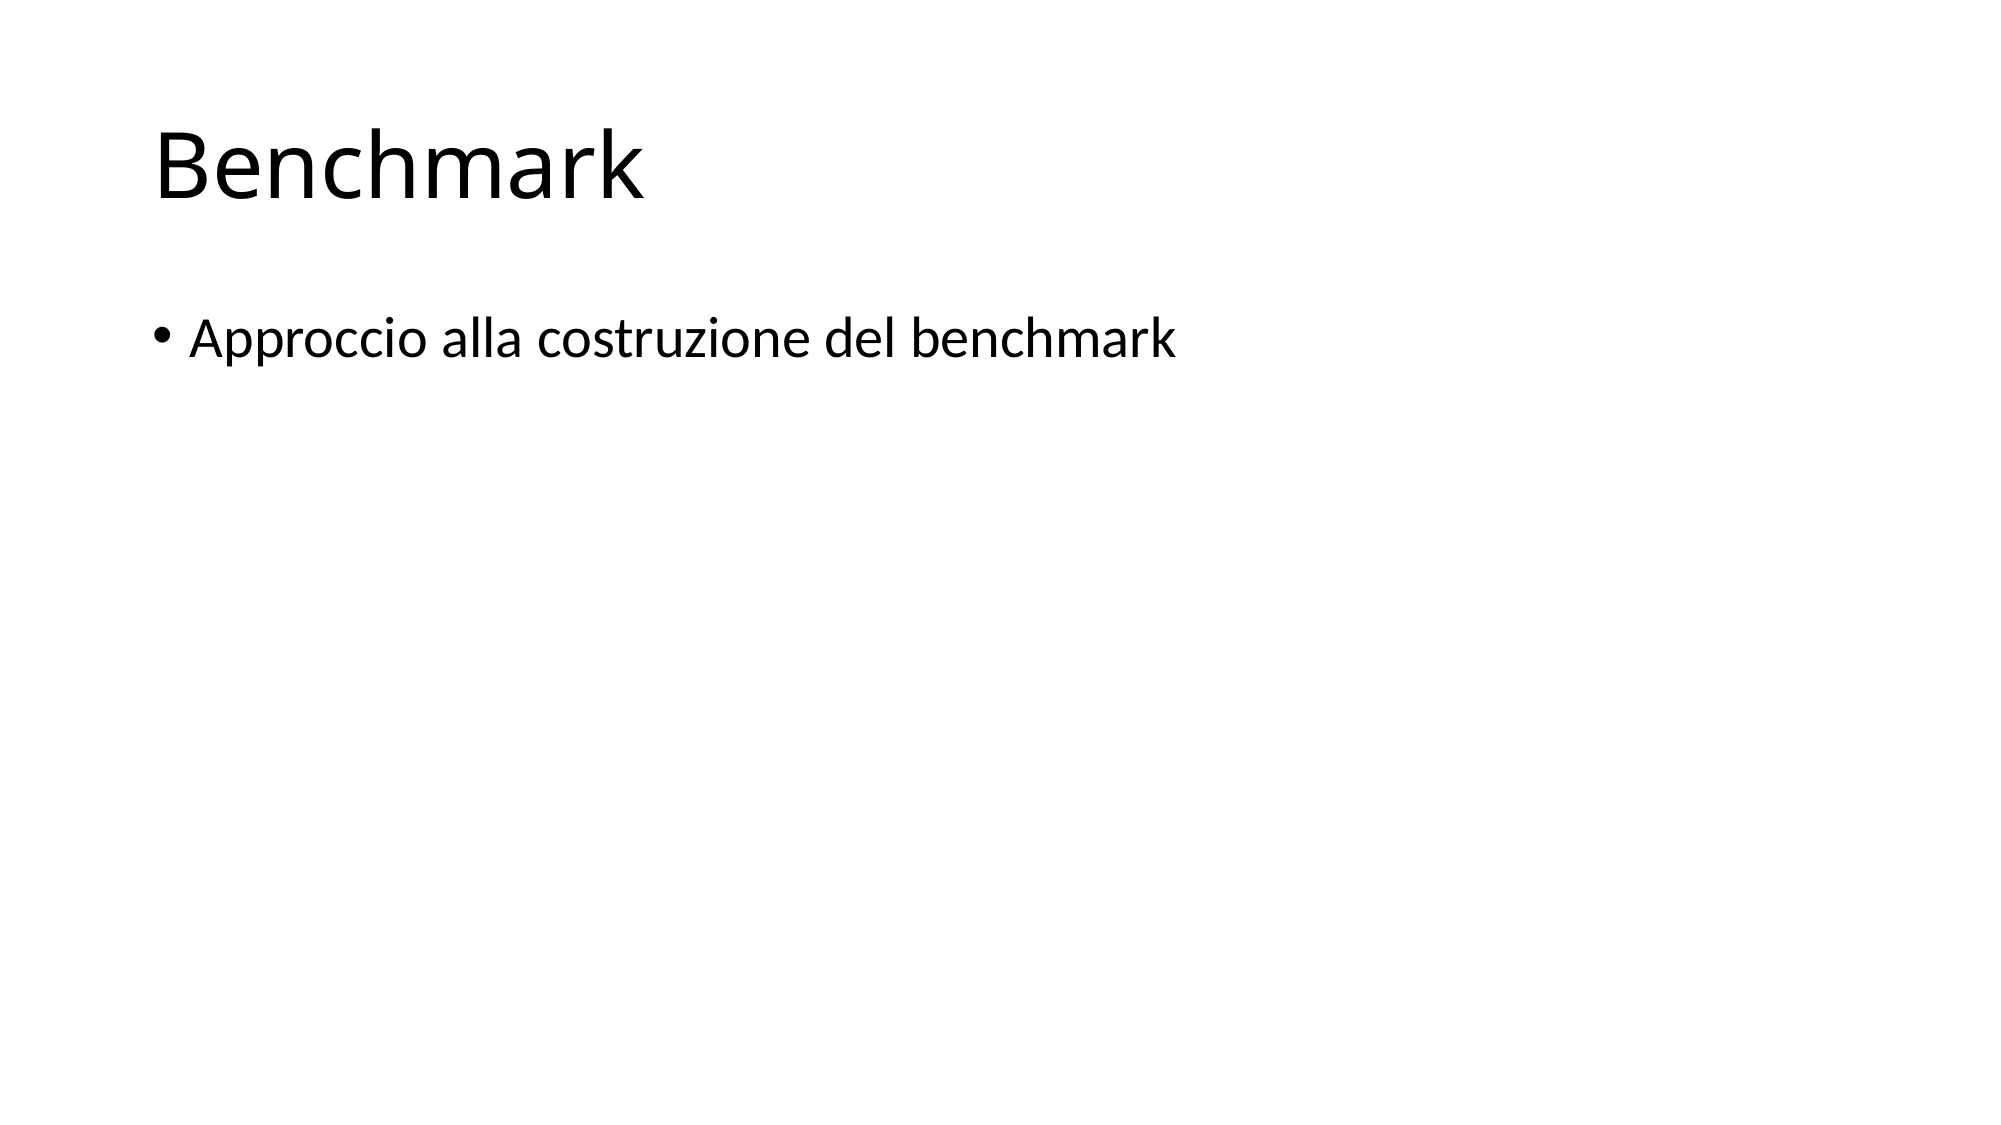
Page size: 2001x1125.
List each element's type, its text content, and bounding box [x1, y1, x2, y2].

title Benchmark [137, 59, 1863, 278]
list Approccio alla costruzione del benchmark [137, 299, 1863, 1014]
